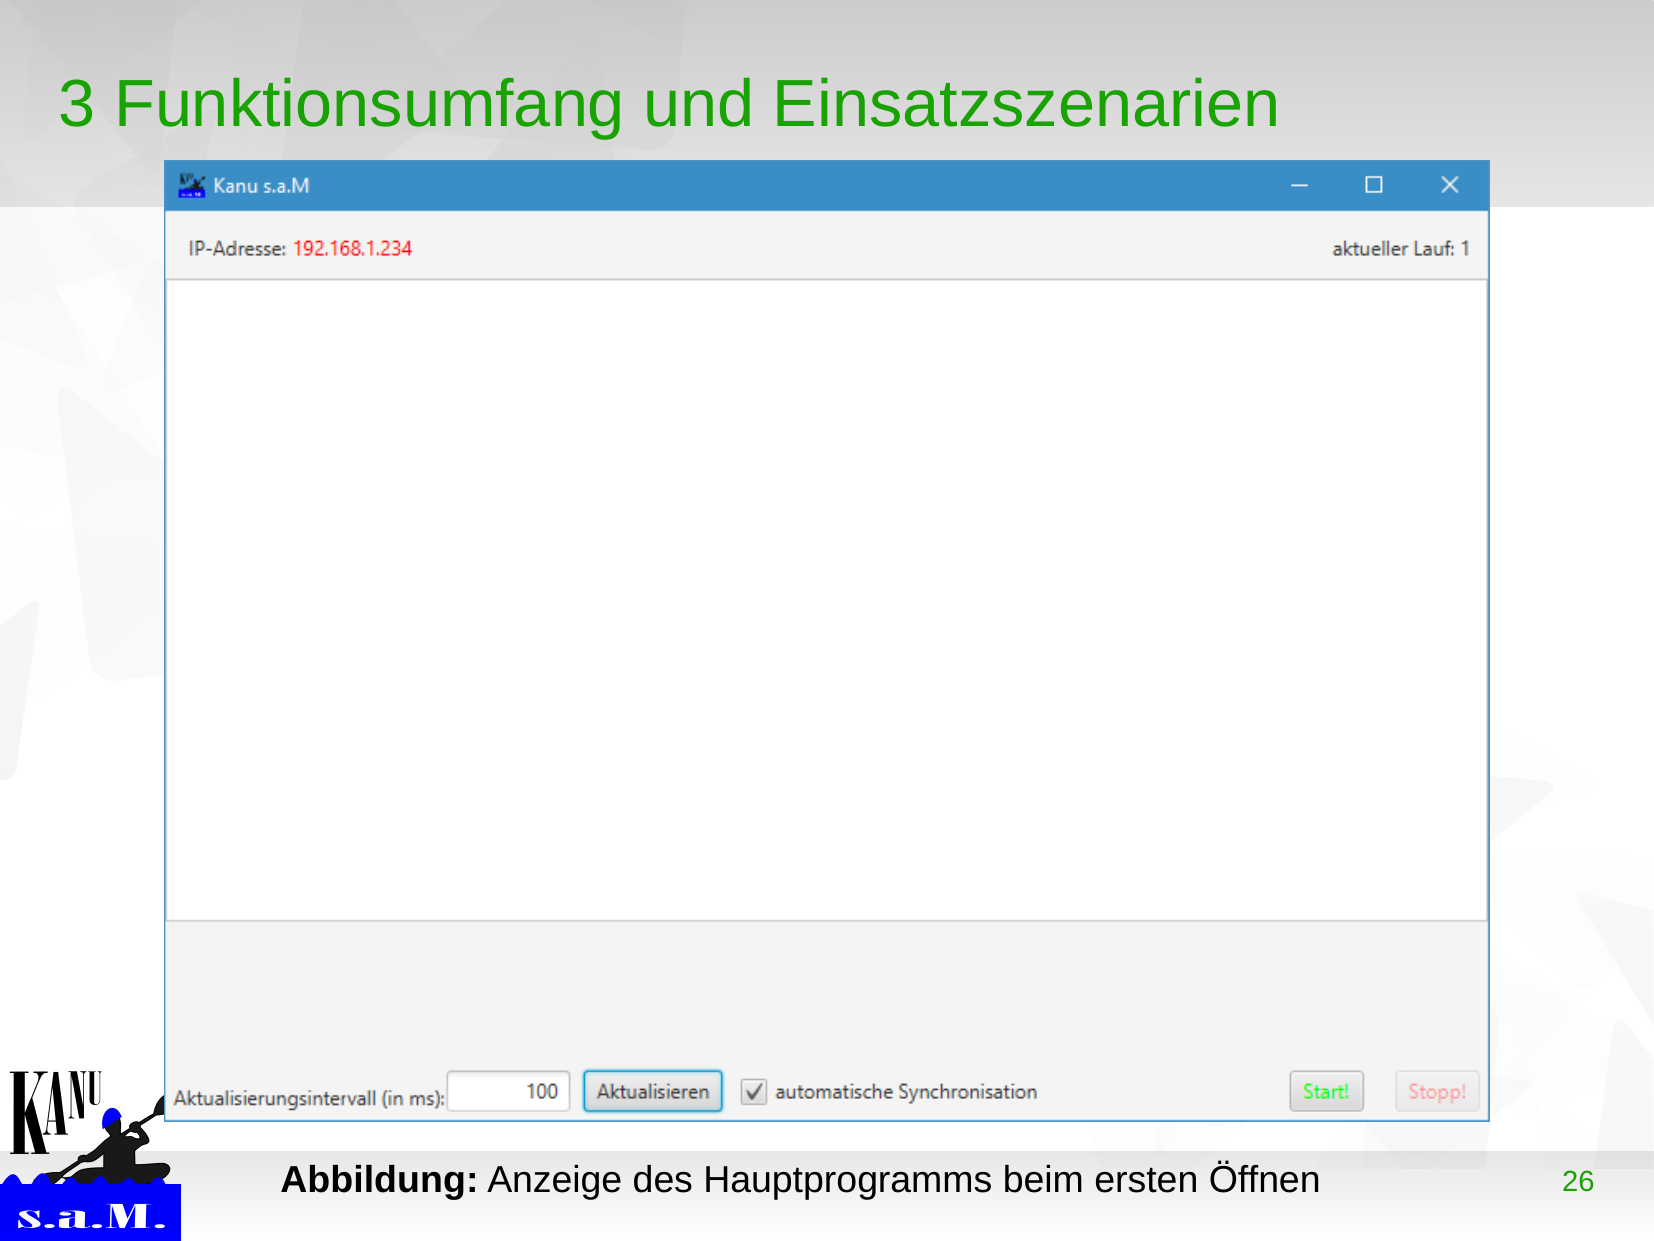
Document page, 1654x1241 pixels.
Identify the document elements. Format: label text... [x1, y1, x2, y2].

text_box Abbildung: Anzeige des Hauptprogramms beim ersten Öffnen [265, 1151, 1418, 1241]
title 3 Funktionsumfang und Einsatzszenarien [59, 29, 1595, 178]
picture [0, 0, 1654, 1241]
